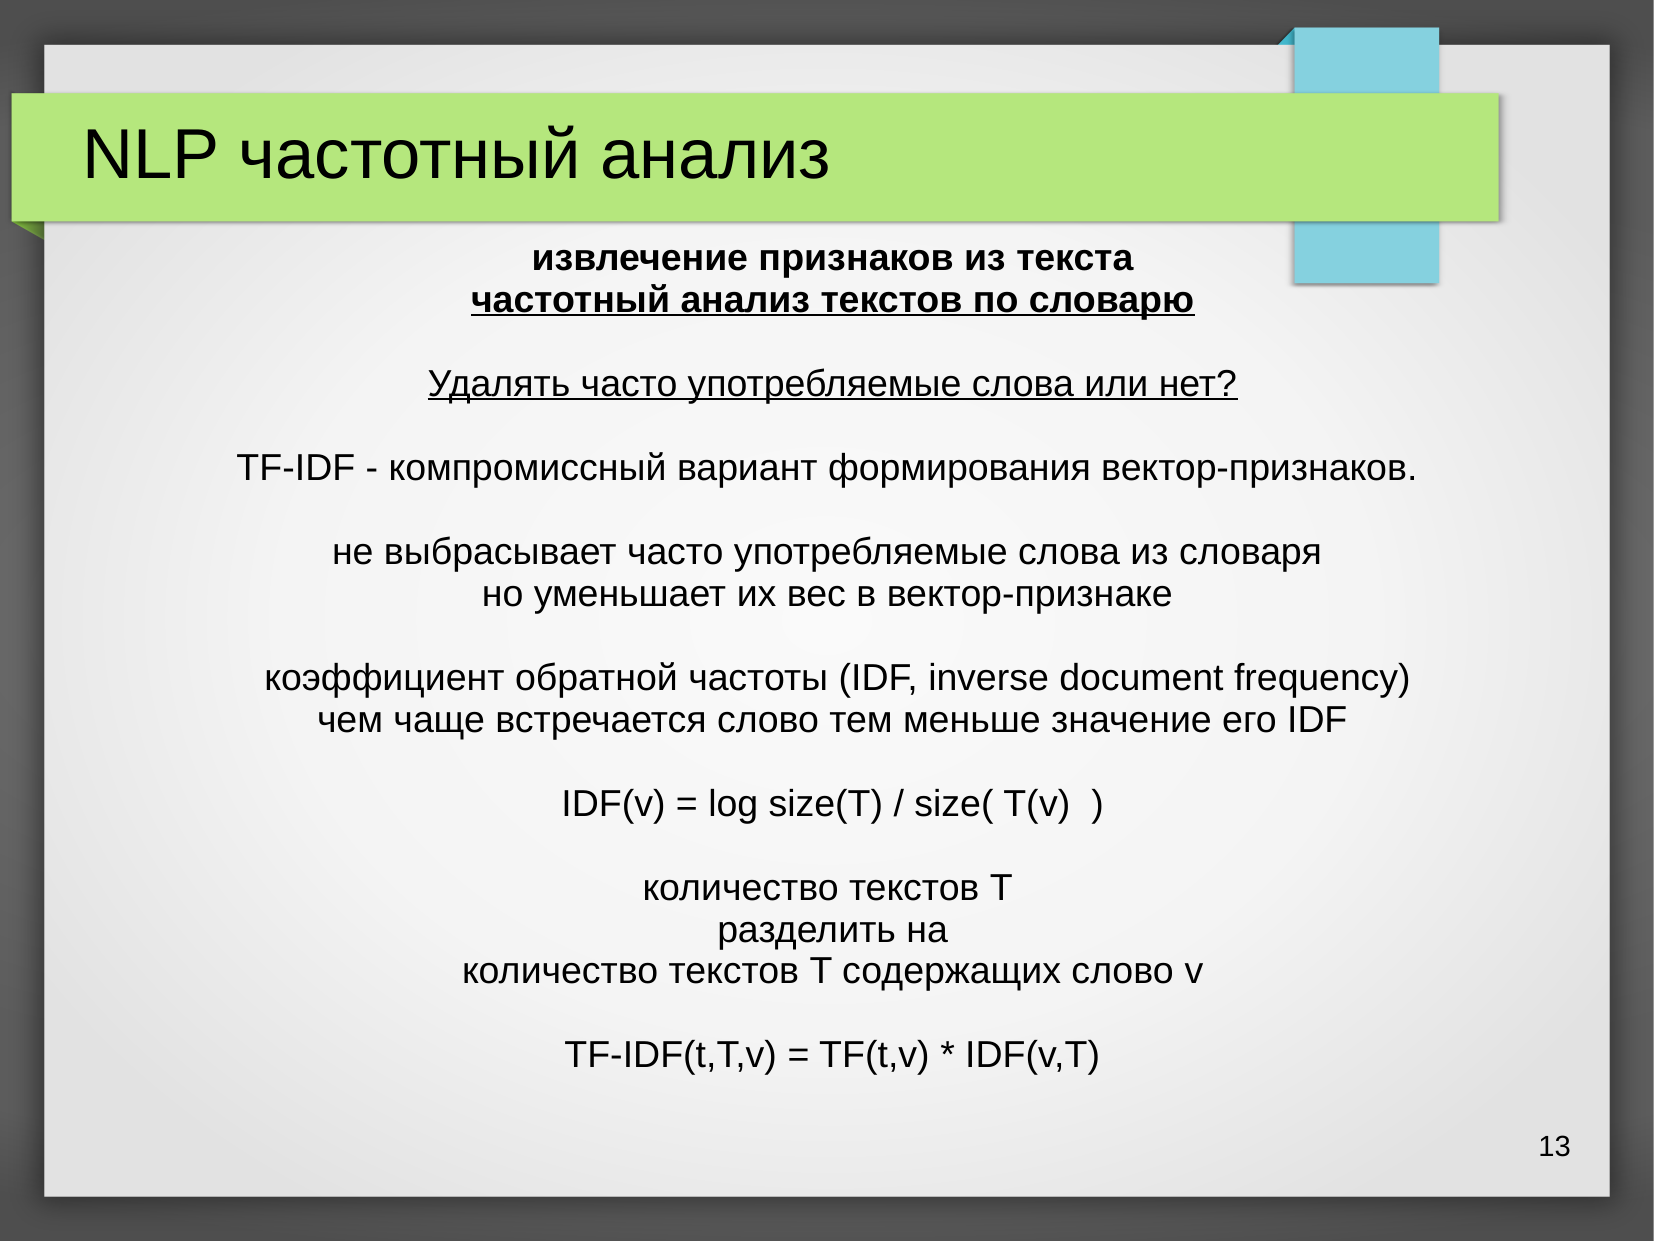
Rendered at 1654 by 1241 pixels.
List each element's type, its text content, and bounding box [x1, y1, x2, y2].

picture [0, 0, 1654, 1241]
title NLP частотный анализ [82, 113, 1406, 194]
text_box извлечение признаков из текста частотный анализ текстов по словарю Удалять часто употребляемые слова или нет? TF-IDF - компромиссный вариант формирования вектор-признаков. не выбрасывает часто употребляемые слова из словаря но уменьшает их вес в вектор-признаке коэффициент обратной частоты (IDF, inverse document frequency) чем чаще встречается слово тем меньше значение его IDF IDF(v) = log size(T) / size( T(v) ) количество текстов T разделить на количество текстов T содержащих слово v TF-IDF(t,T,v) = TF(t,v) * IDF(v,T) [188, 236, 1477, 1161]
